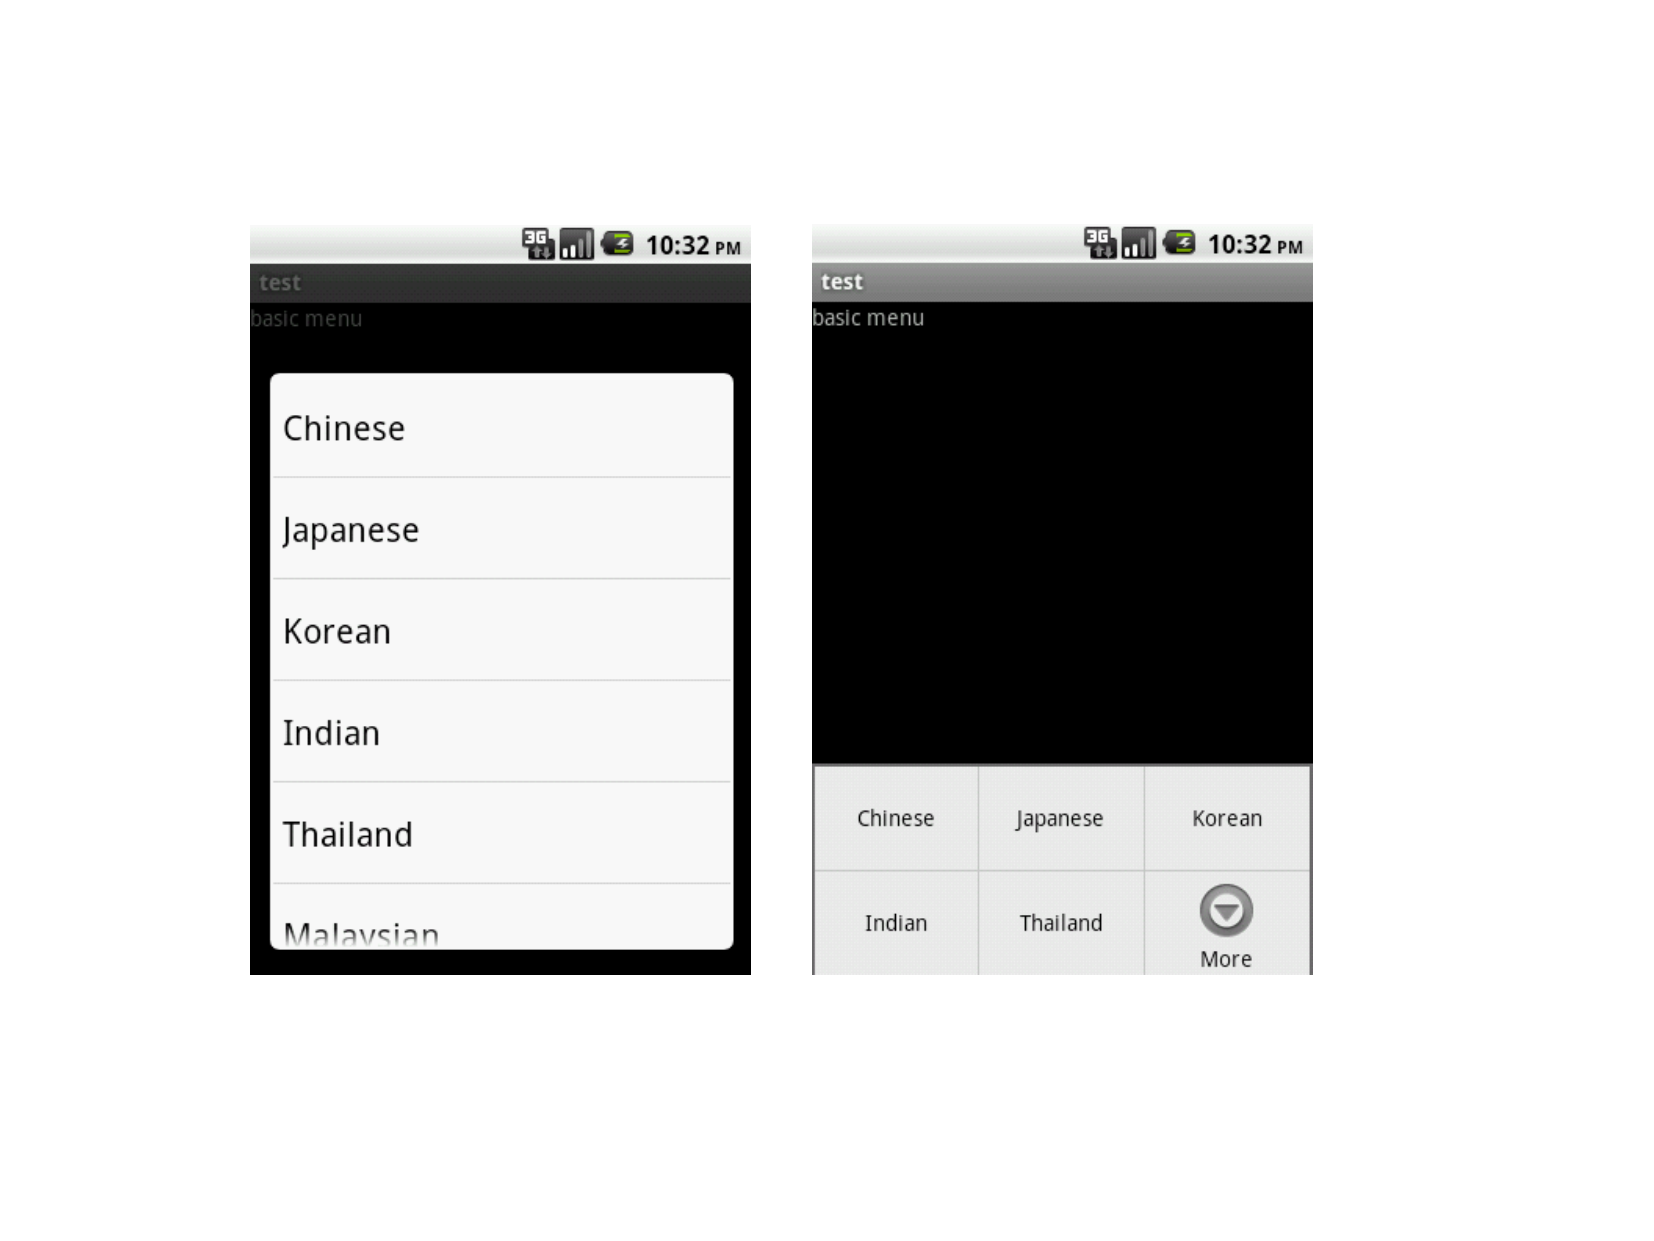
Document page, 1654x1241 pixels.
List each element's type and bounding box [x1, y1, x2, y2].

picture [812, 224, 1313, 975]
picture [250, 225, 751, 976]
